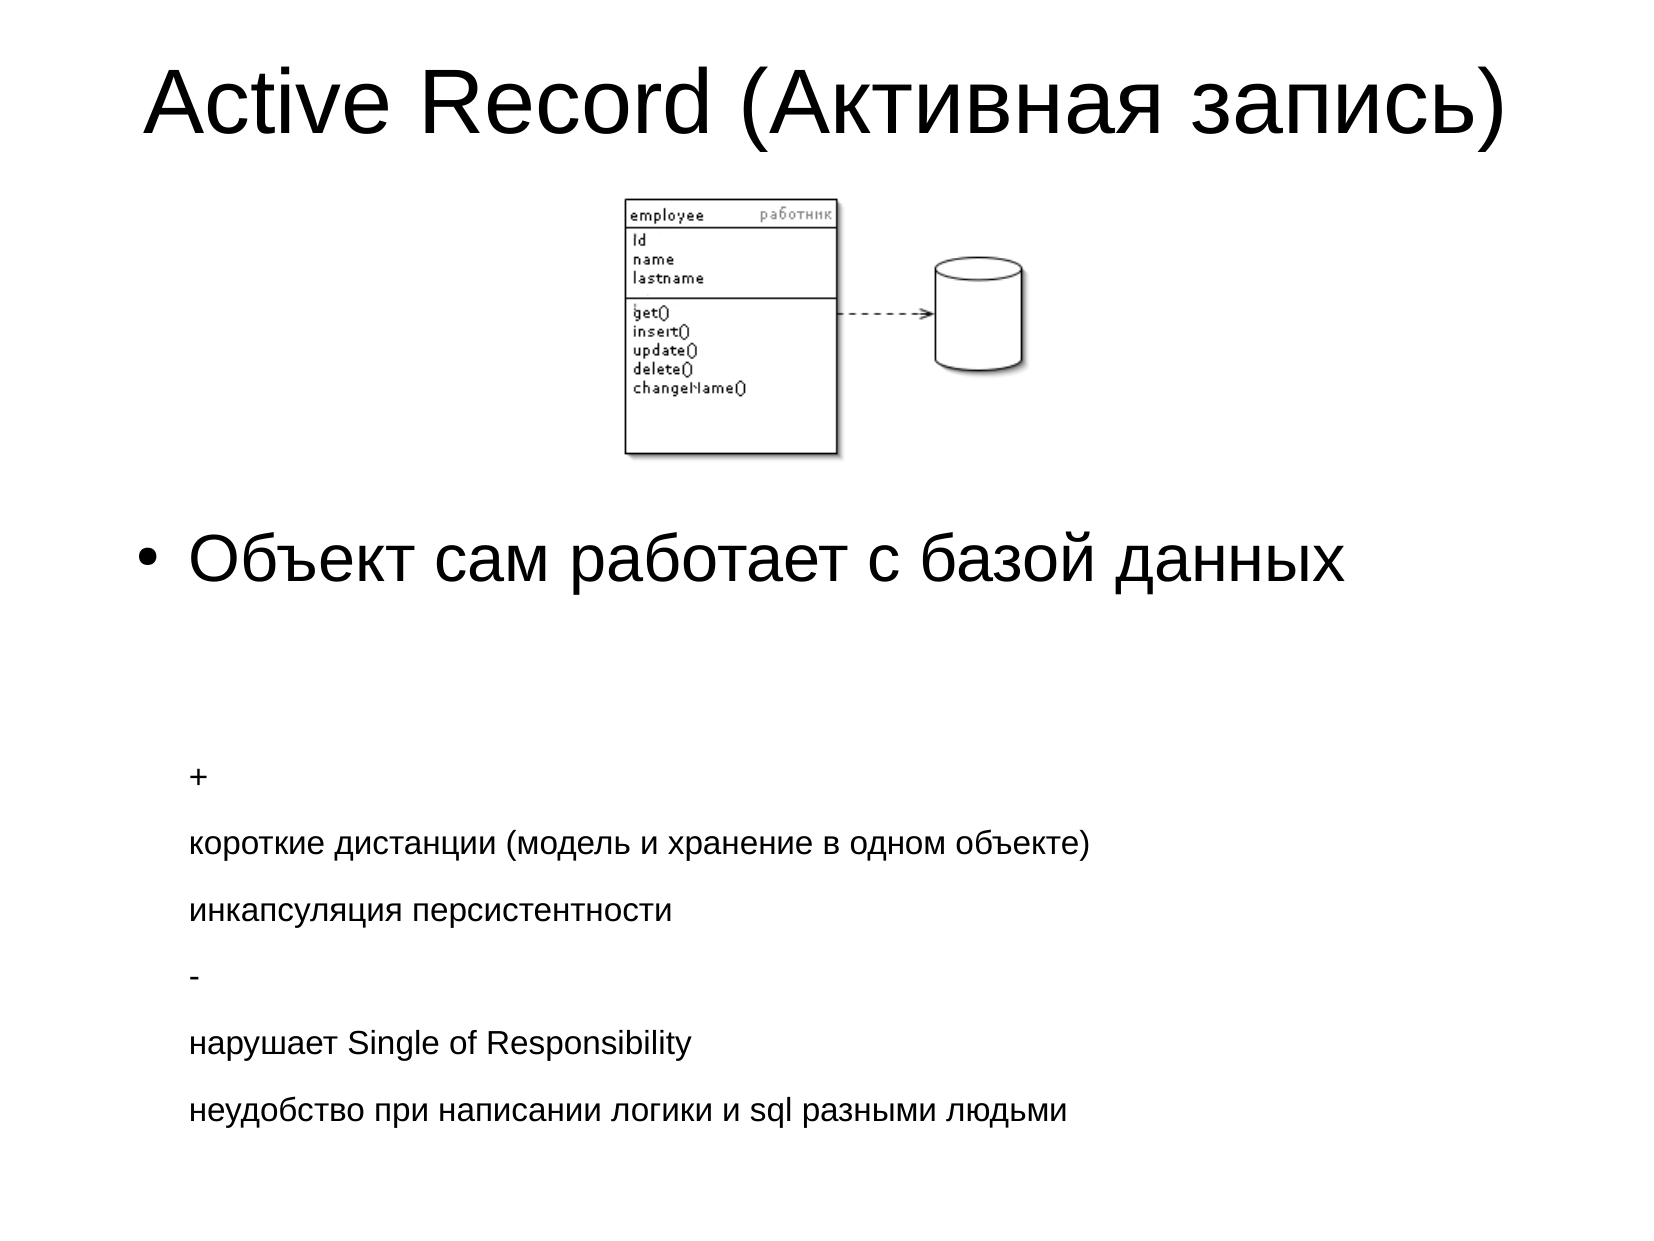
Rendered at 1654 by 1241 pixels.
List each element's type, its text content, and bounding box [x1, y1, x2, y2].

picture [614, 188, 1032, 464]
list Объект сам работает с базой данных + короткие дистанции (модель и хранение в одном объекте) инкапсуляция персистентности - нарушает Single of Responsibility неудобство при написании логики и sql разными людьми [118, 520, 1607, 1241]
title Active Record (Активная запись) [82, 49, 1571, 257]
